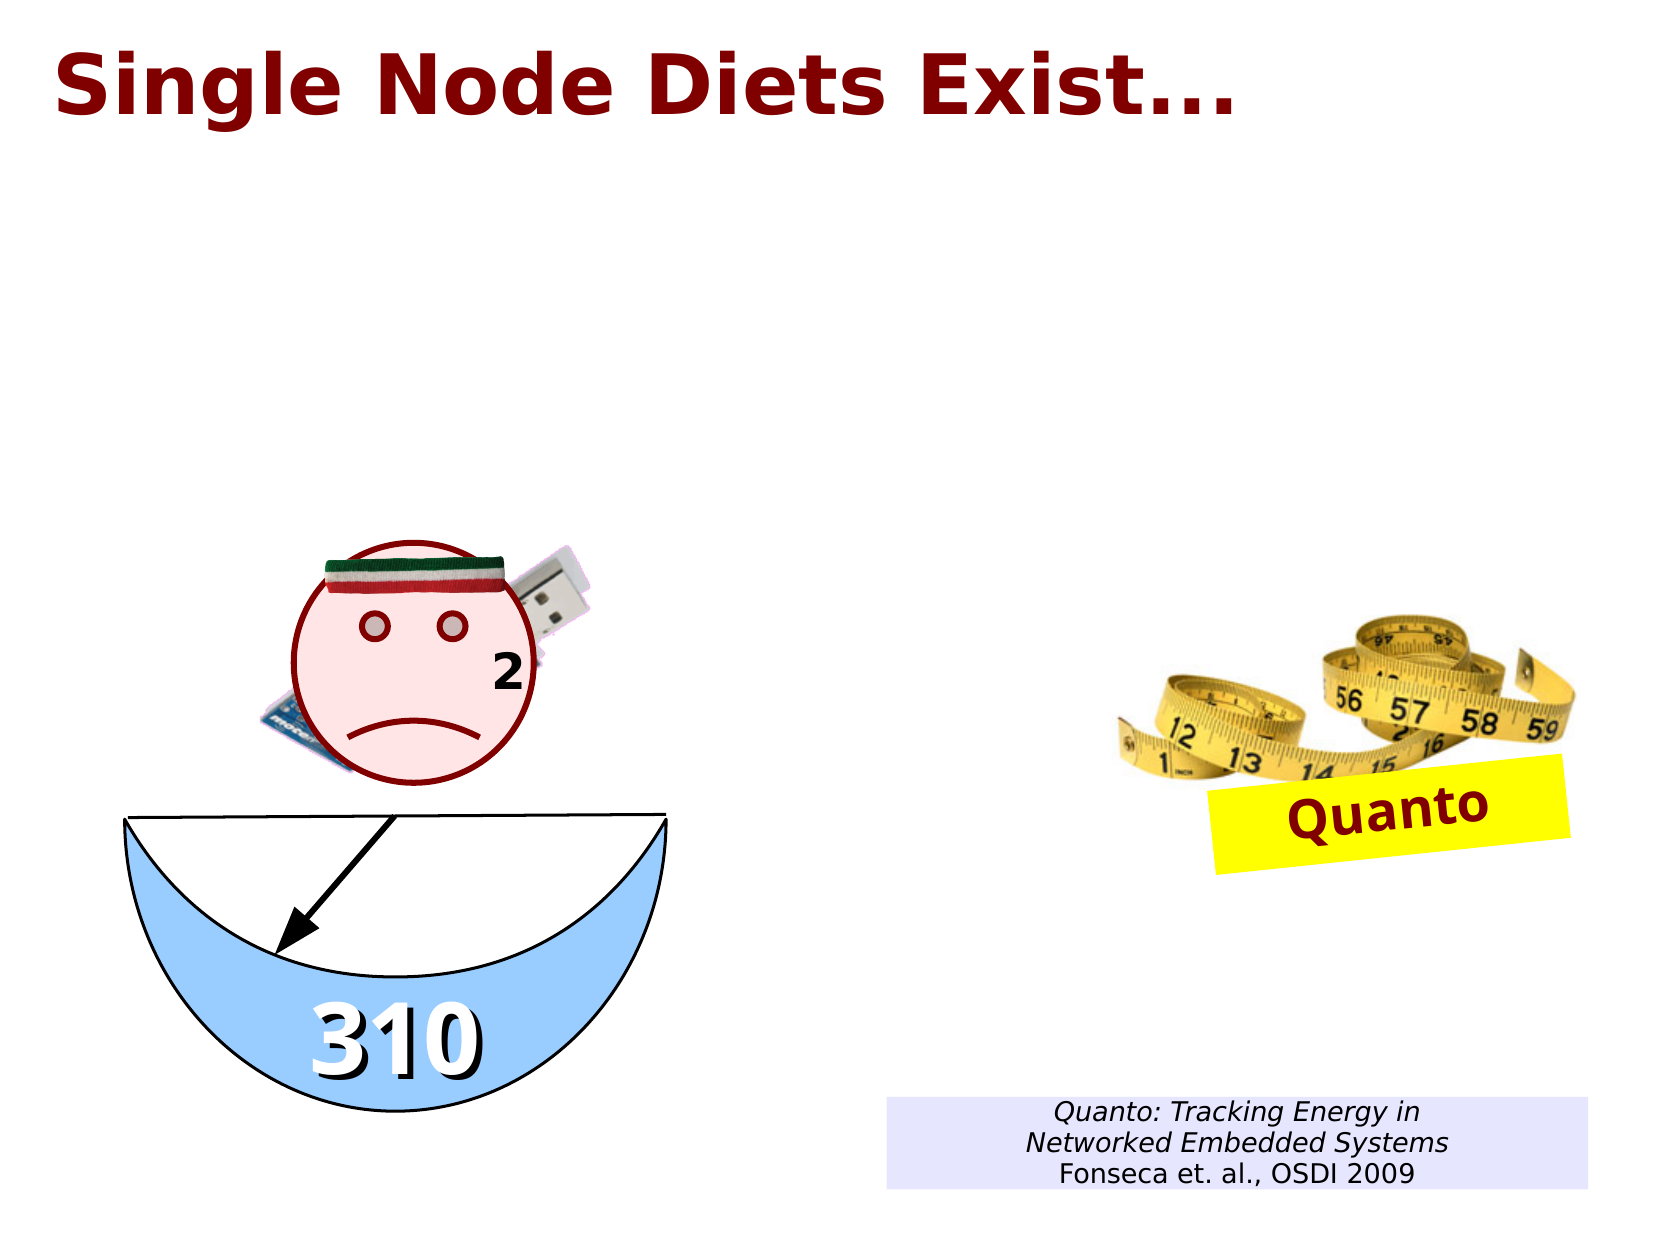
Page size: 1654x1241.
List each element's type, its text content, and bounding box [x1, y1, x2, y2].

text_box Quanto: Tracking Energy in Networked Embedded Systems Fonseca et. al., OSDI 2009 [886, 1096, 1589, 1190]
text_box [292, 1089, 499, 1112]
text_box 2 [476, 635, 534, 713]
text_box 310 [233, 959, 558, 1089]
picture [1111, 552, 1581, 862]
picture [259, 544, 591, 774]
text_box [293, 583, 531, 783]
text_box [358, 542, 469, 556]
text_box [505, 819, 667, 1053]
text_box Quanto [1207, 753, 1571, 875]
title Single Node Diets Exist... [52, 0, 1654, 173]
text_box [124, 819, 286, 1053]
